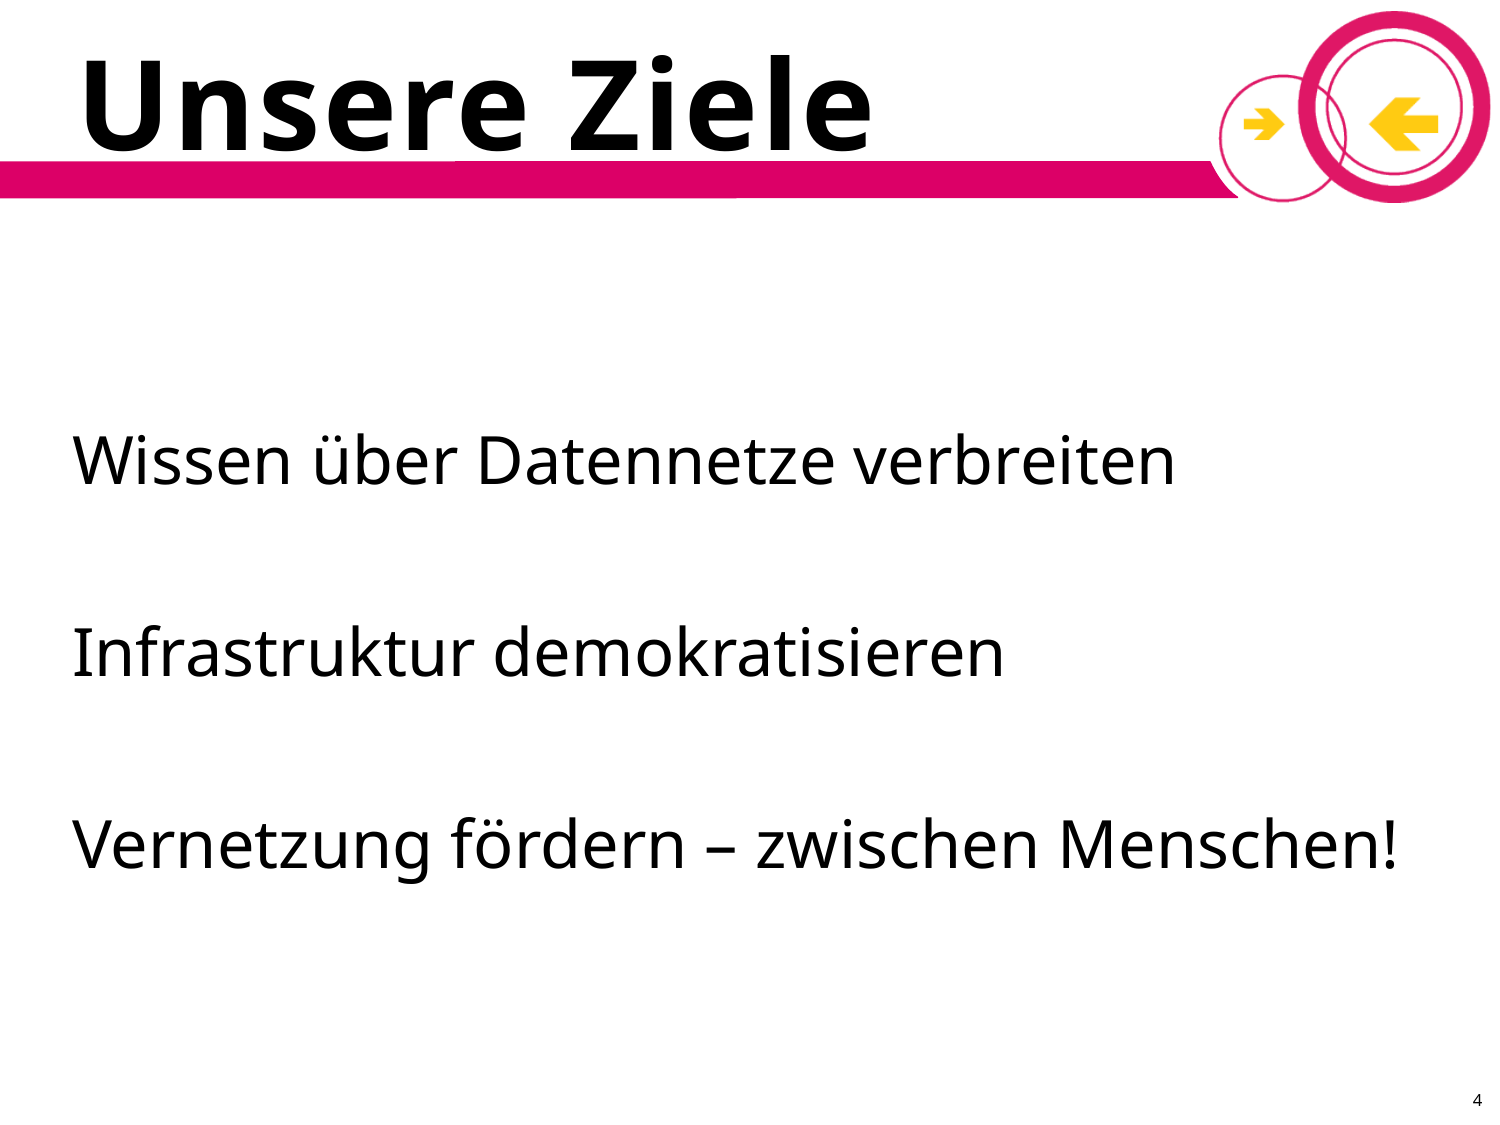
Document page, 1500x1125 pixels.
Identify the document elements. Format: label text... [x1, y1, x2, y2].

title Unsere Ziele [76, 40, 1060, 161]
list Wissen über Datennetze verbreiten Infrastruktur demokratisieren Vernetzung fördern – zwischen Menschen! [53, 314, 1447, 1059]
slide_number <Foliennummer> [1202, 1077, 1483, 1125]
picture [1218, 11, 1491, 203]
